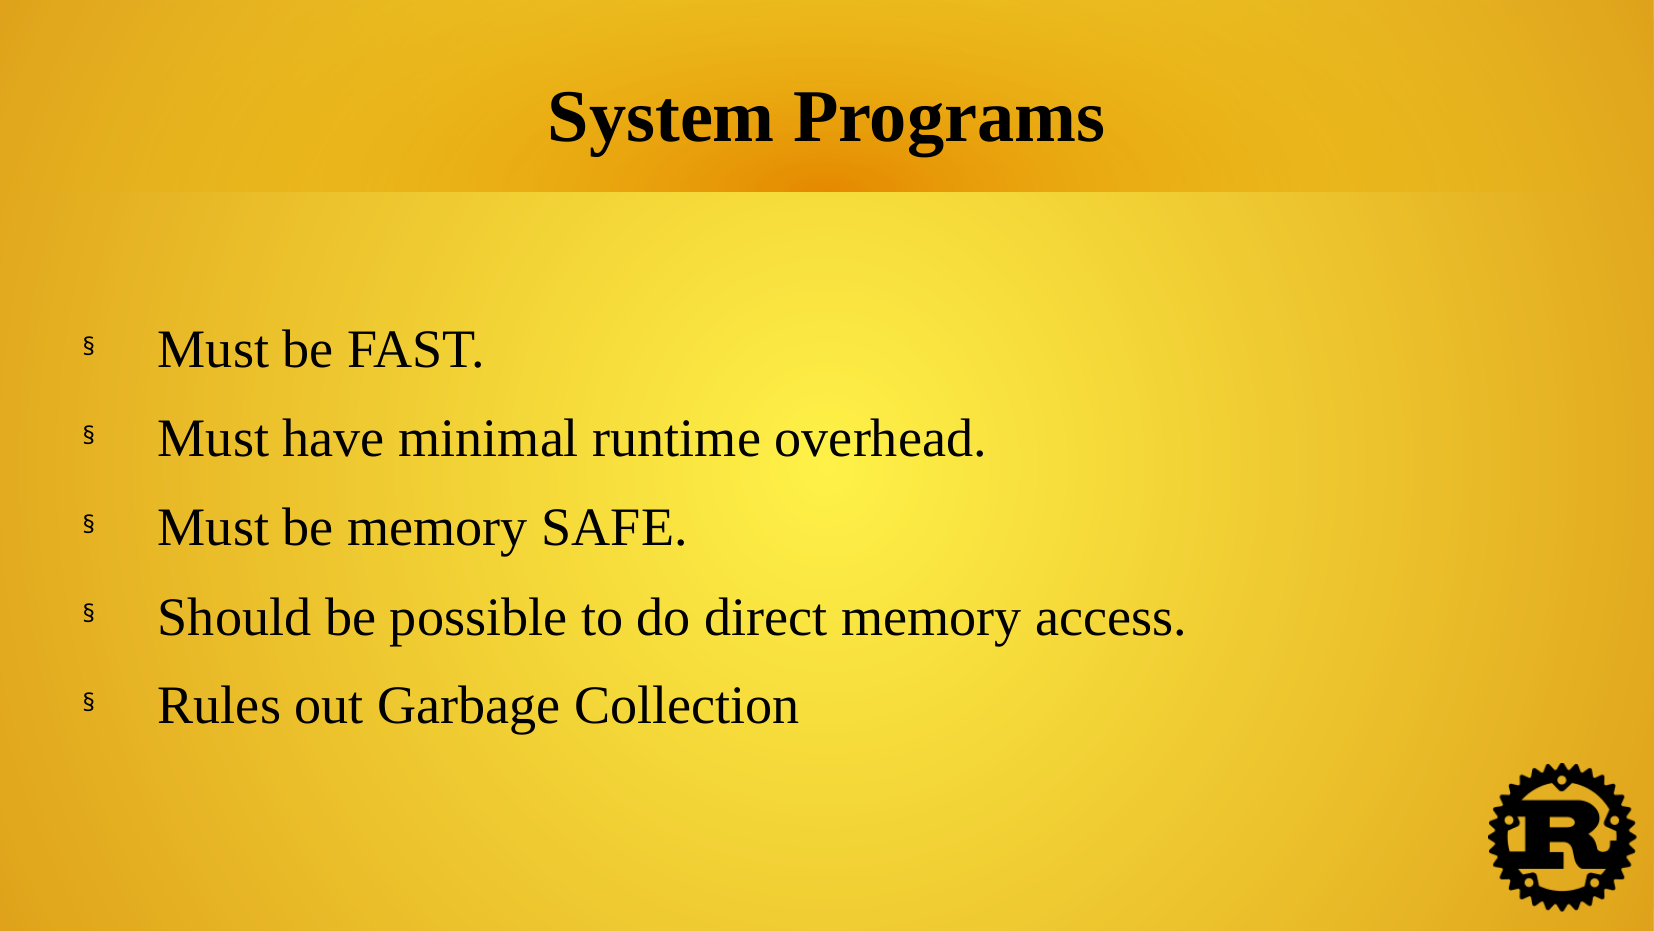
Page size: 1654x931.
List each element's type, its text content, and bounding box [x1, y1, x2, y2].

list Must be FAST. Must have minimal runtime overhead. Must be memory SAFE. Should be possible to do direct memory access. Rules out Garbage Collection [82, 224, 1571, 764]
title System Programs [82, 35, 1571, 189]
picture [1488, 763, 1639, 914]
